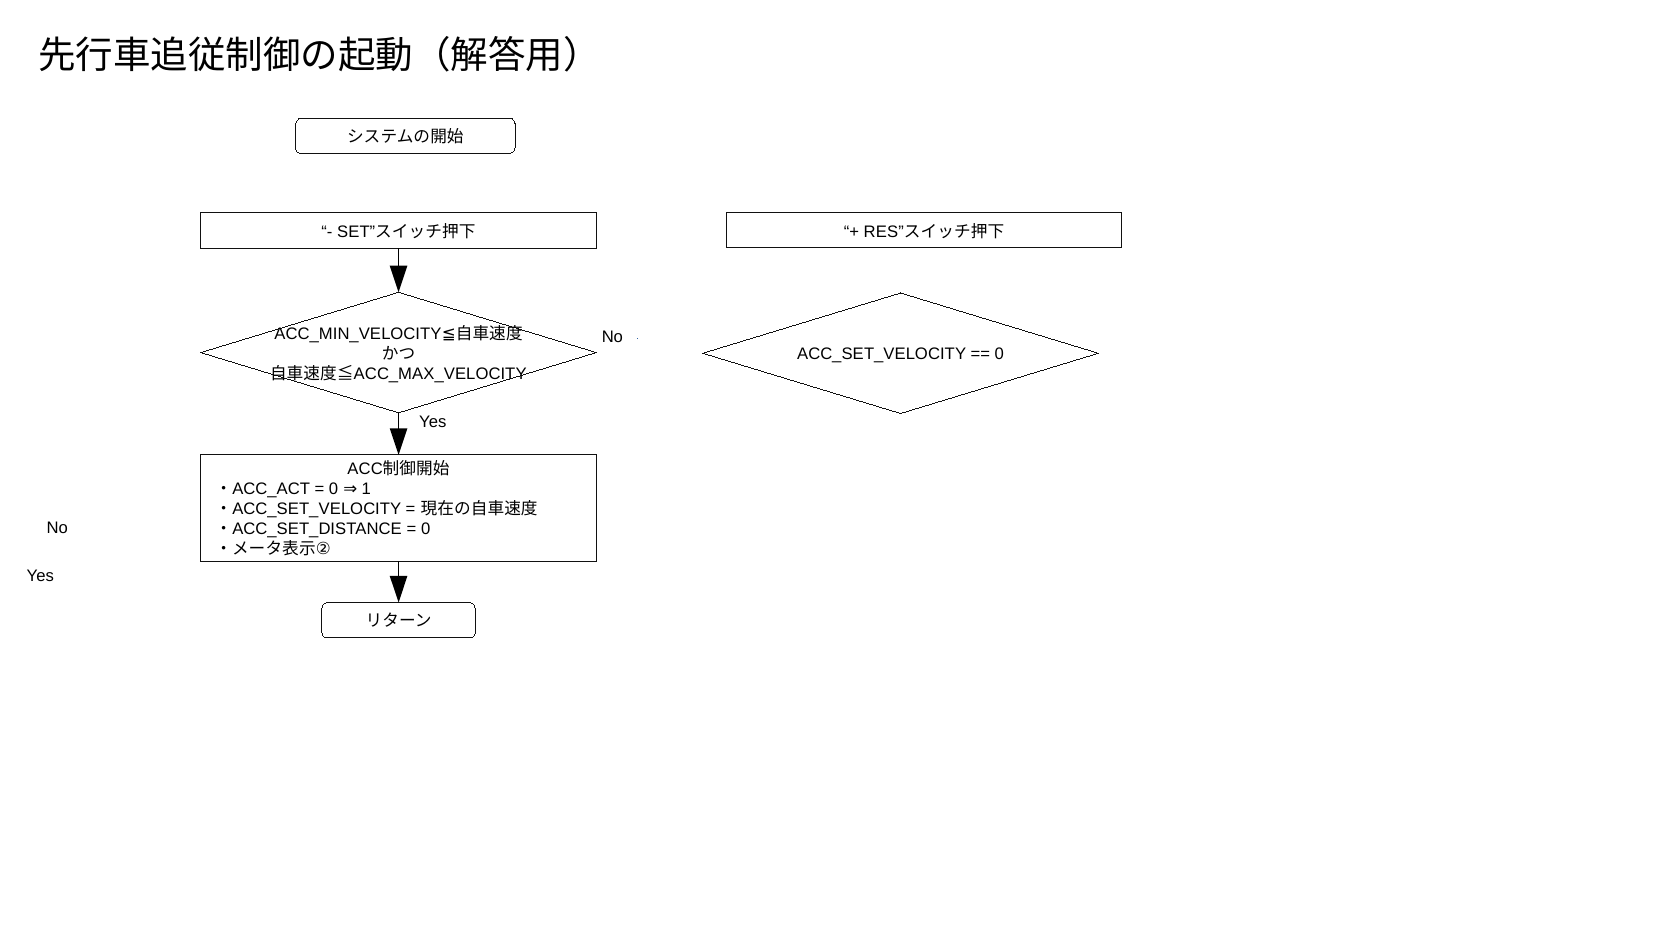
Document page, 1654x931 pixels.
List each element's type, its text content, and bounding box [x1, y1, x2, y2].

text_box Yes [404, 403, 462, 438]
text_box リターン [321, 602, 476, 638]
text_box Yes [11, 557, 69, 591]
text_box 先行車追従制御の起動（解答用） [23, 23, 616, 80]
text_box ACC_MIN_VELOCITY≦自車速度 かつ 自車速度≦ACC_MAX_VELOCITY [200, 292, 587, 413]
text_box No [587, 318, 638, 359]
text_box “- SET”スイッチ押下 [200, 212, 597, 249]
text_box No [31, 509, 83, 544]
text_box “+ RES”スイッチ押下 [726, 212, 1122, 248]
text_box ACC制御開始 ・ACC_ACT = 0 ⇒ 1 ・ACC_SET_VELOCITY = 現在の自車速度 ・ACC_SET_DISTANCE = 0 ・メータ表示② [200, 454, 597, 562]
text_box ACC_SET_VELOCITY == 0 [702, 292, 1099, 414]
text_box システムの開始 [295, 118, 516, 154]
